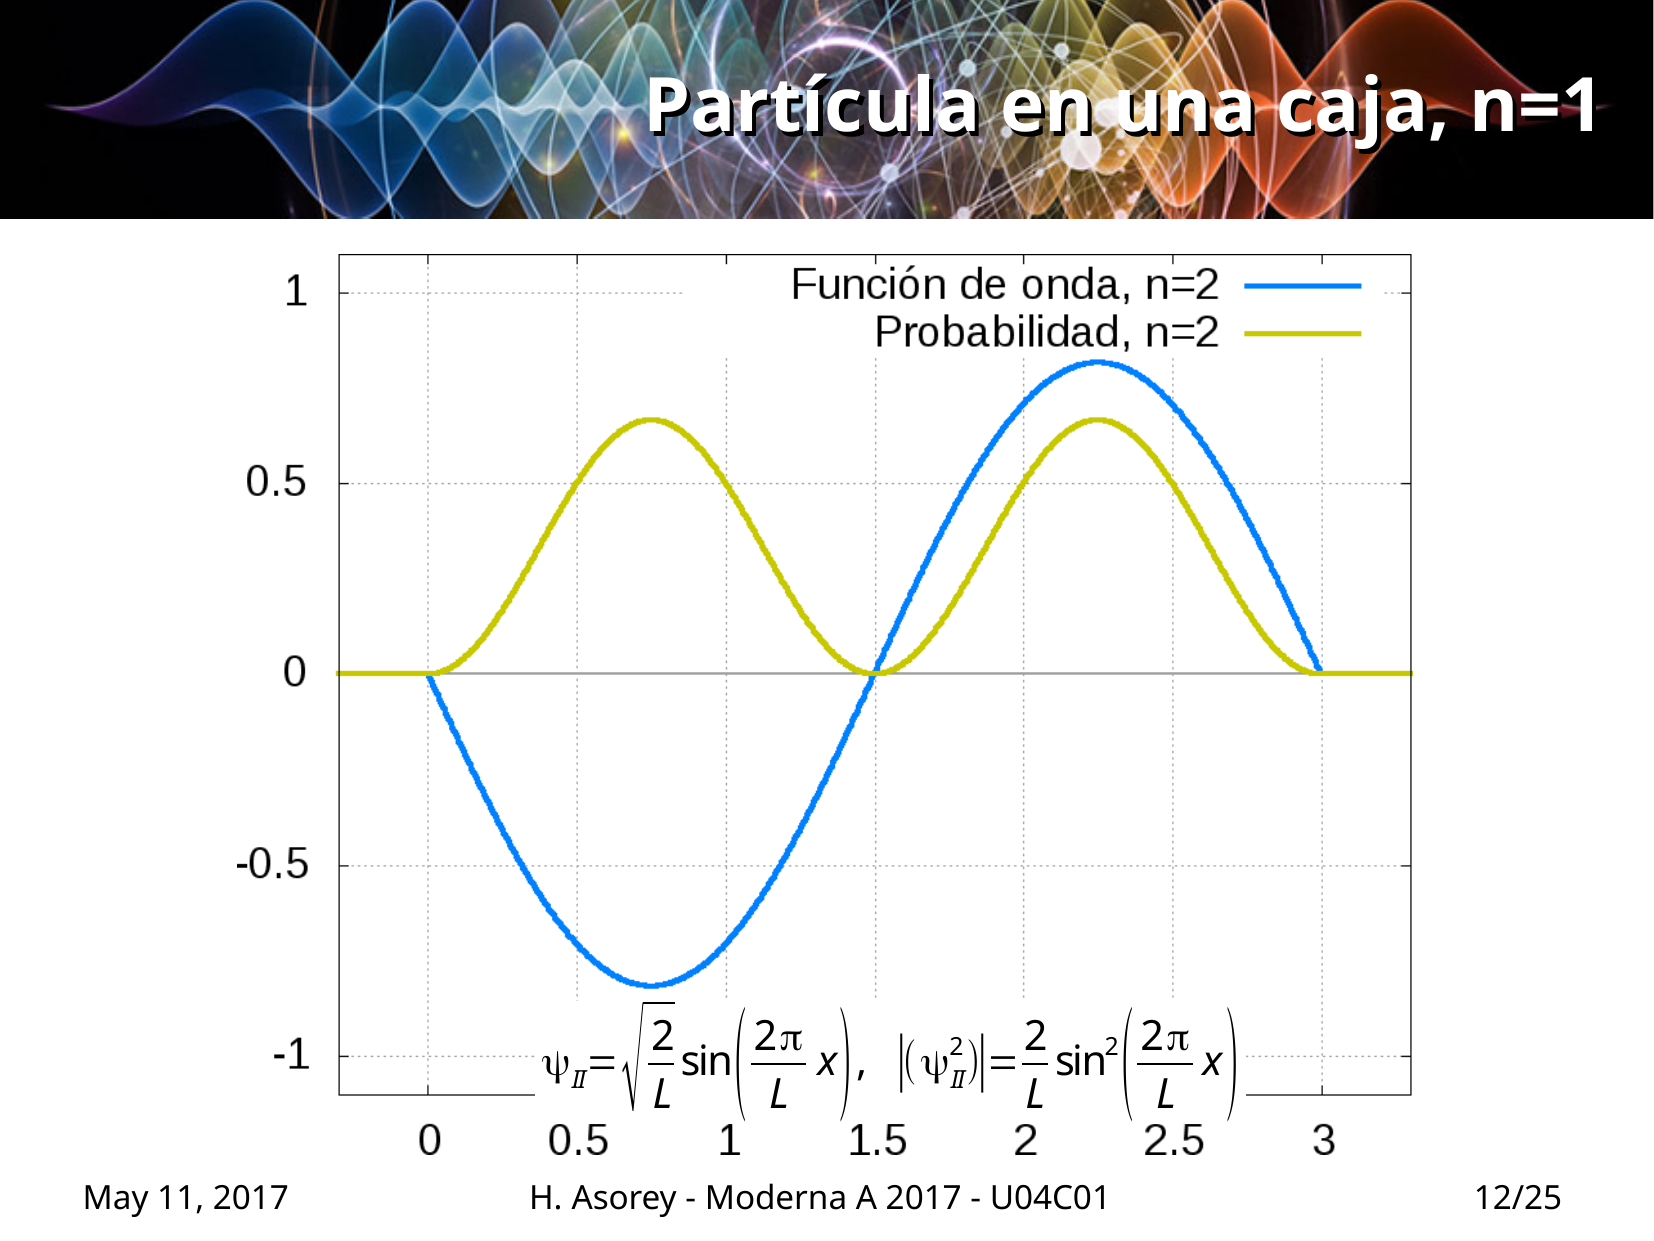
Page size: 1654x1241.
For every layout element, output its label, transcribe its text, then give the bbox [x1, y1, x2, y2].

title Partícula en una caja, n=1 [45, 15, 1606, 191]
chart [534, 1000, 1247, 1125]
picture [237, 254, 1413, 1156]
picture [0, 0, 1654, 219]
